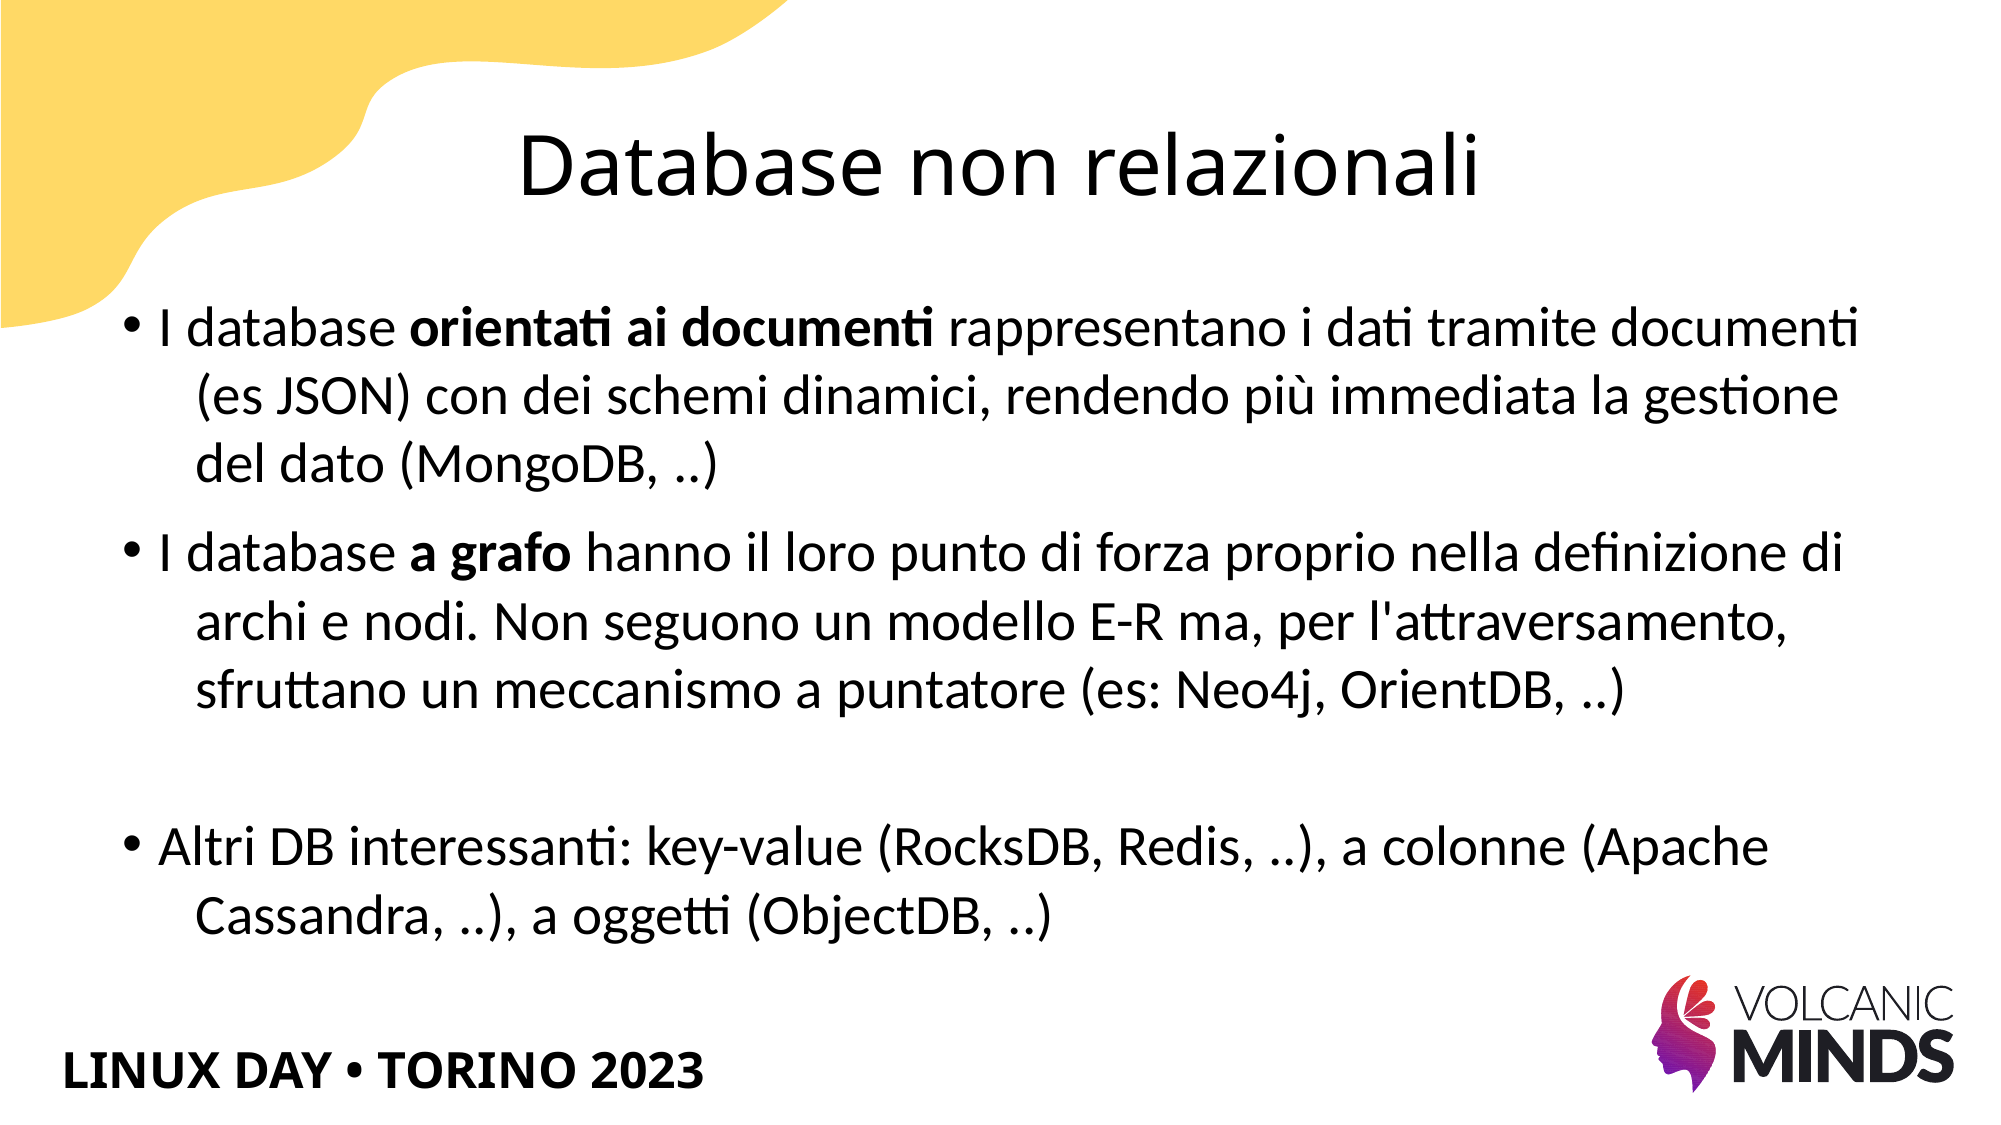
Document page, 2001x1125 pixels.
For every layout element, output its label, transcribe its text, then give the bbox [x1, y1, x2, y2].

picture [1651, 975, 1955, 1093]
title Database non relazionali [137, 59, 1863, 278]
list I database orientati ai documenti rappresentano i dati tramite documenti (es JSON) con dei schemi dinamici, rendendo più immediata la gestione del dato (MongoDB, ..) I database a grafo hanno il loro punto di forza proprio nella definizione di archi e nodi. Non seguono un modello E-R ma, per l'attraversamento, sfruttano un meccanismo a puntatore (es: Neo4j, OrientDB, ..) Altri DB interessanti: key-value (RocksDB, Redis, ..), a colonne (Apache Cassandra, ..), a oggetti (ObjectDB, ..) [107, 281, 1889, 1014]
text_box LINUX DAY • TORINO 2023 [46, 961, 1547, 1107]
picture [0, 0, 906, 631]
